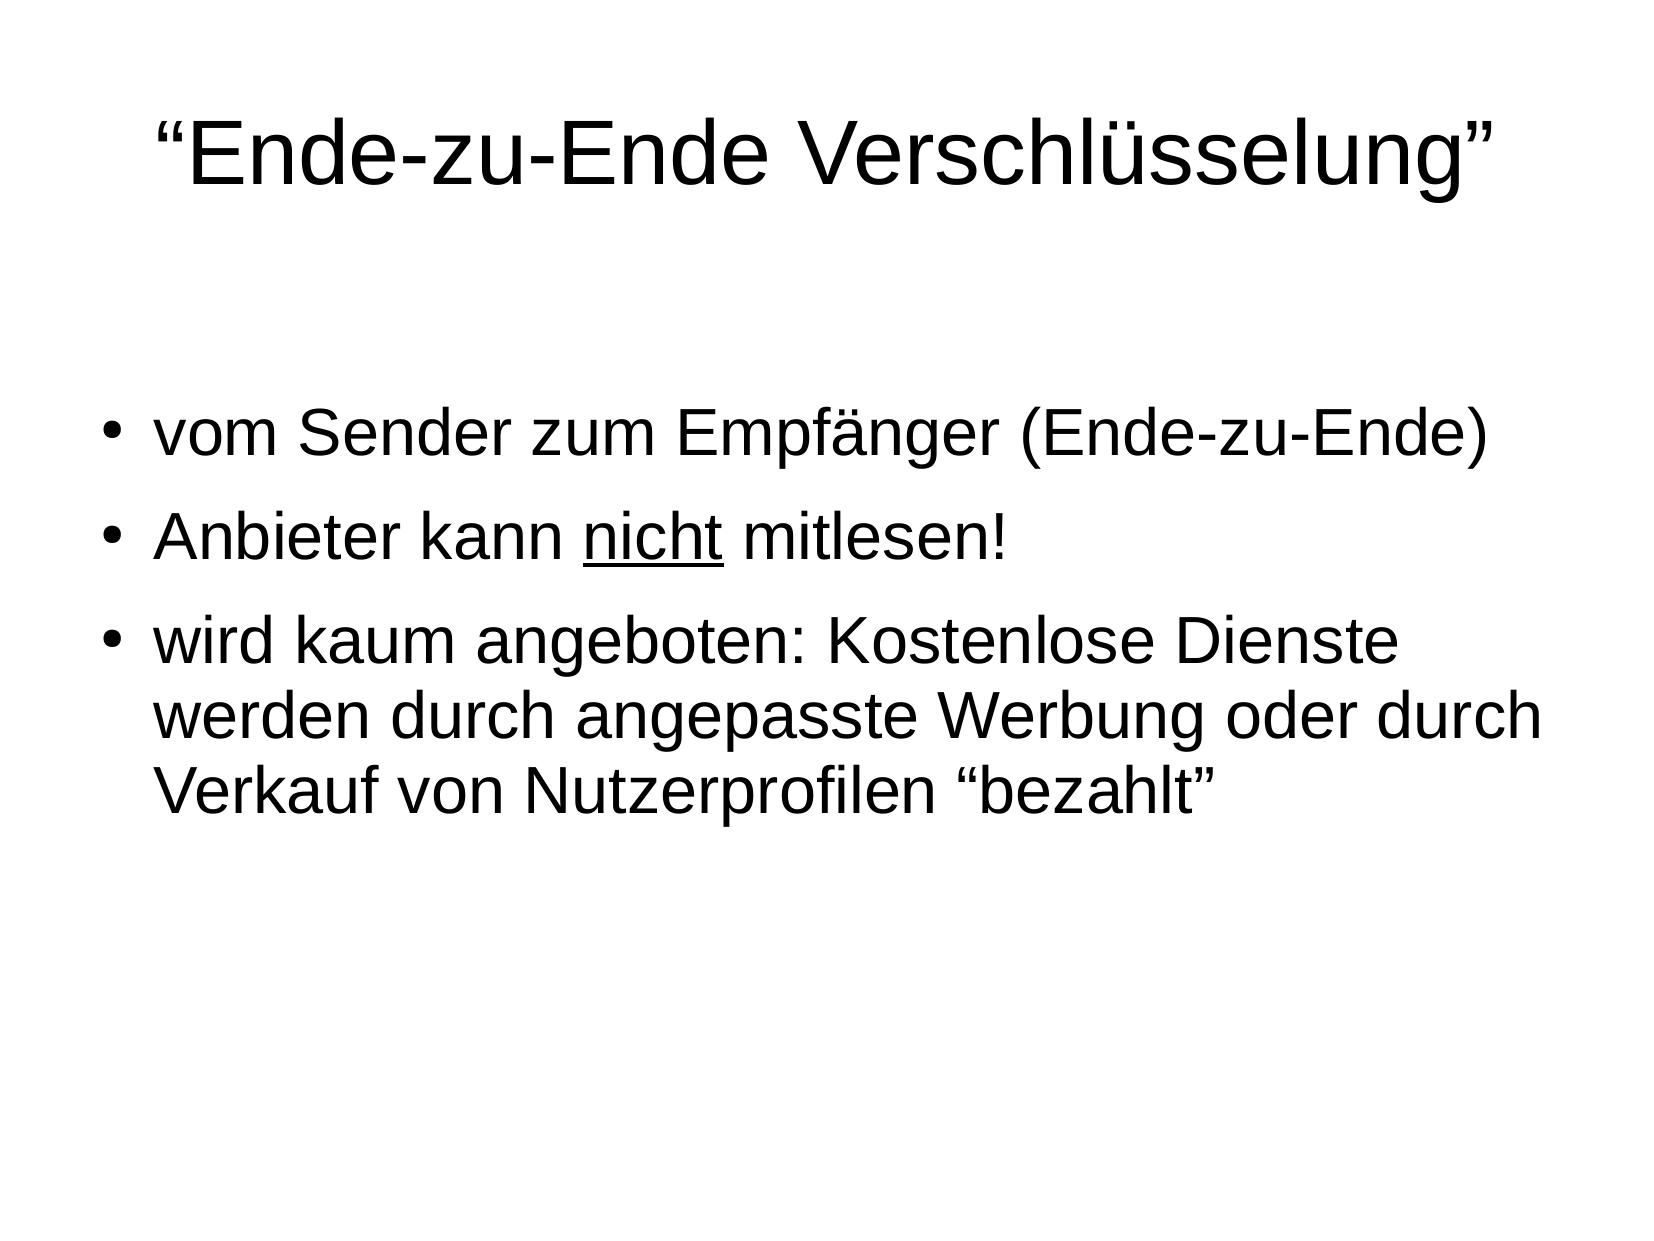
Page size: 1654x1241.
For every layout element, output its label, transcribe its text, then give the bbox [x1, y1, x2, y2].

title “Ende-zu-Ende Verschlüsselung” [82, 49, 1571, 257]
list vom Sender zum Empfänger (Ende-zu-Ende) Anbieter kann nicht mitlesen! wird kaum angeboten: Kostenlose Dienste werden durch angepasste Werbung oder durch Verkauf von Nutzerprofilen “bezahlt” [82, 290, 1576, 1201]
